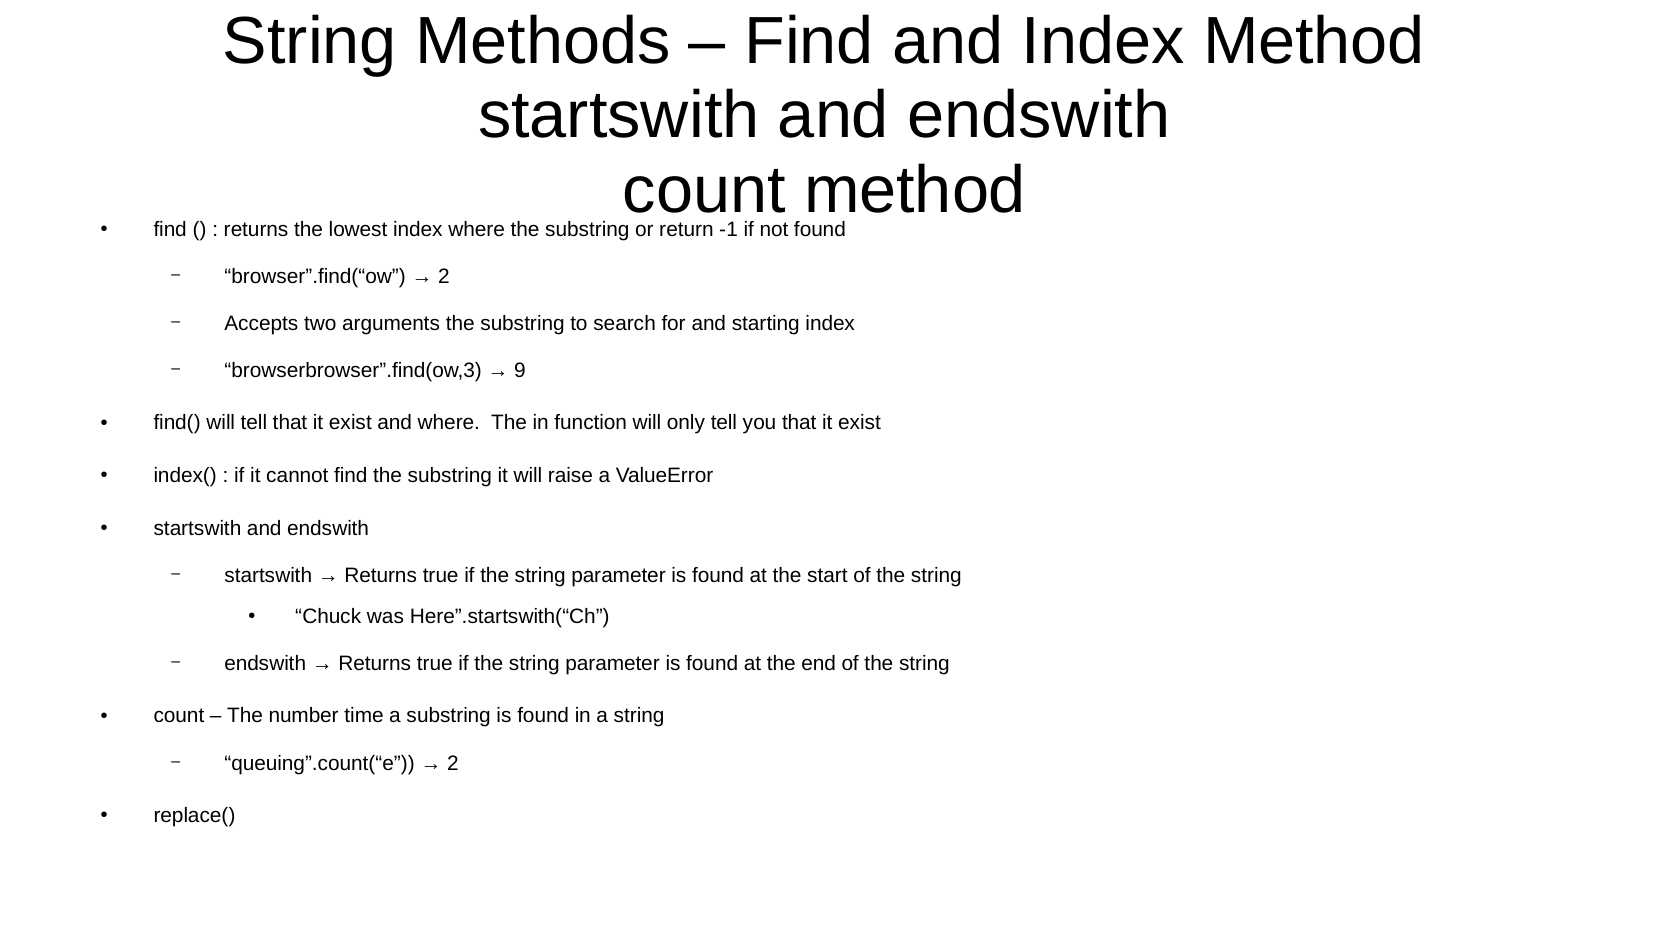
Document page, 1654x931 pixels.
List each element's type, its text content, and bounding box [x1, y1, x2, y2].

list find () : returns the lowest index where the substring or return -1 if not found “browser”.find(“ow”) → 2 Accepts two arguments the substring to search for and starting index “browserbrowser”.find(ow,3) → 9 find() will tell that it exist and where. The in function will only tell you that it exist index() : if it cannot find the substring it will raise a ValueError startswith and endswith startswith → Returns true if the string parameter is found at the start of the string “Chuck was Here”.startswith(“Ch”) endswith → Returns true if the string parameter is found at the end of the string count – The number time a substring is found in a string “queuing”.count(“e”)) → 2 replace() [82, 217, 1576, 916]
title String Methods – Find and Index Method startswith and endswith count method [80, 2, 1569, 227]
